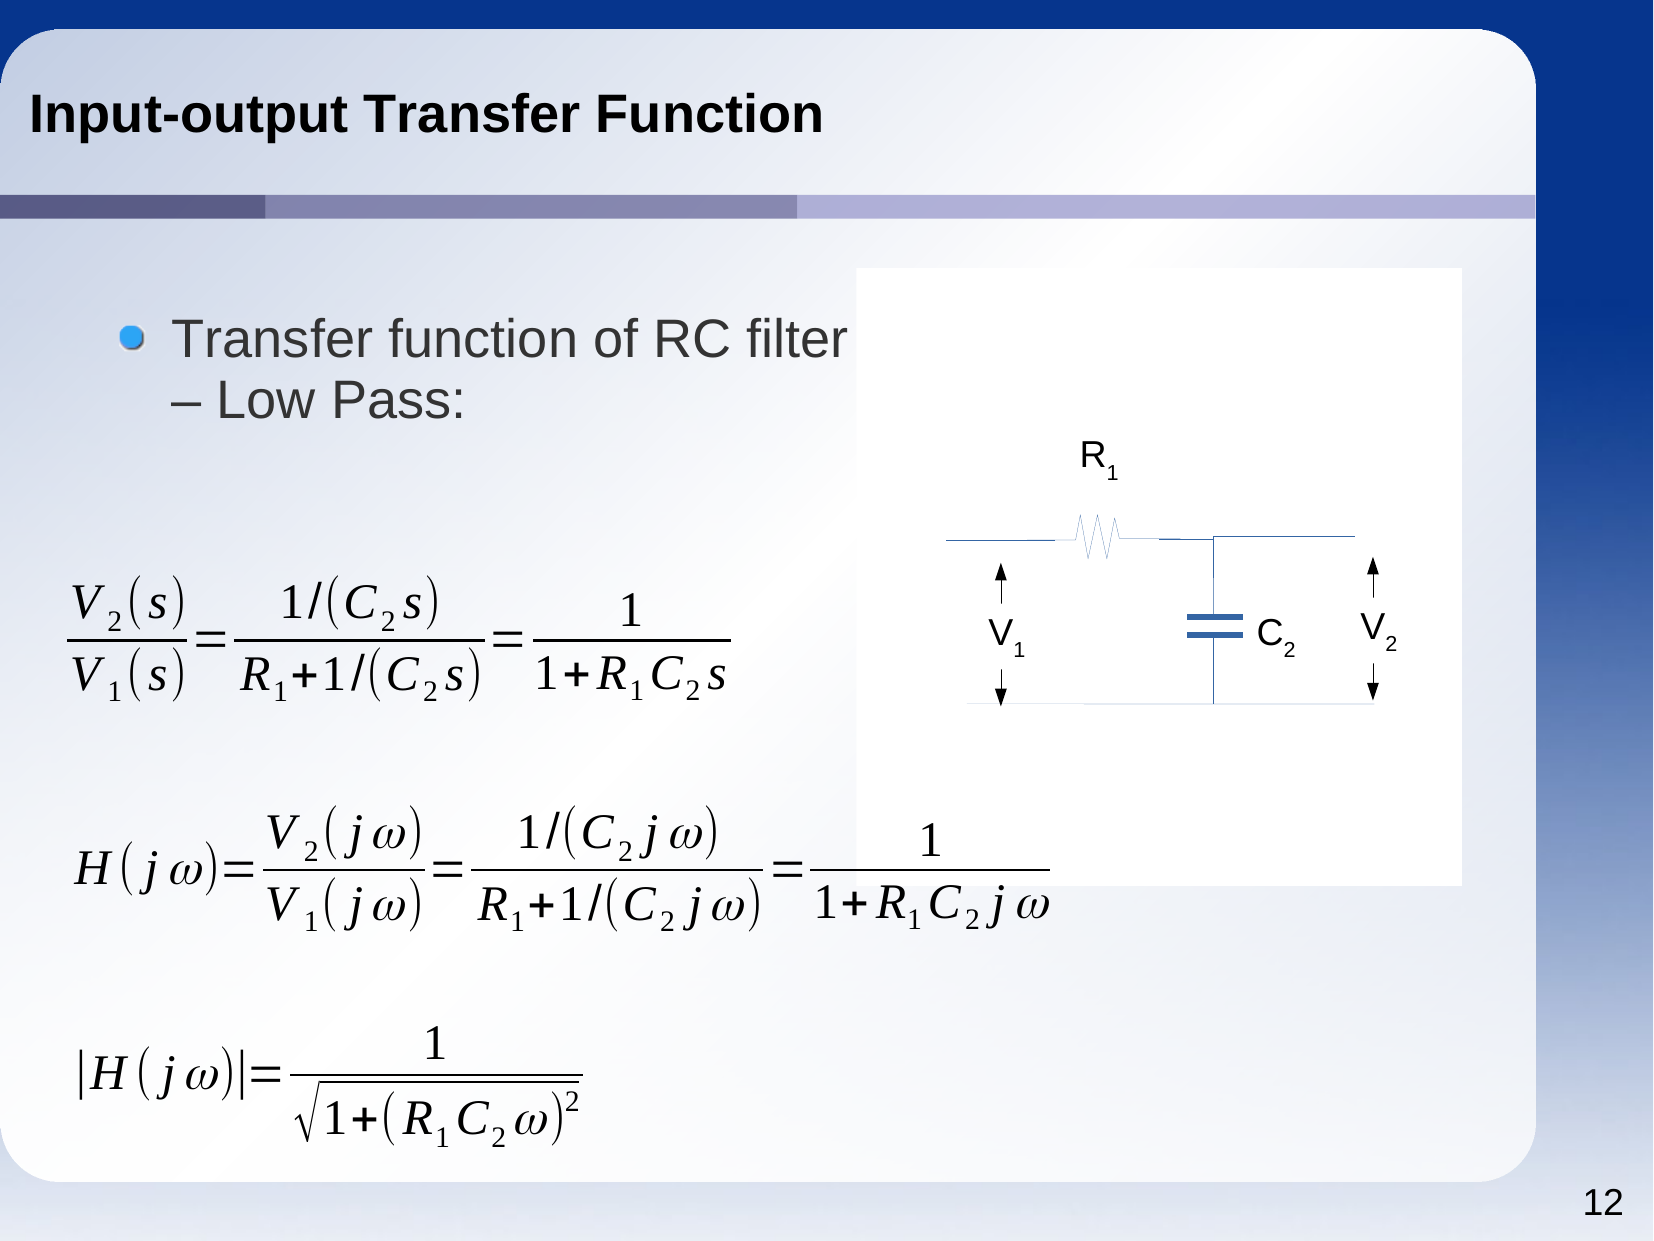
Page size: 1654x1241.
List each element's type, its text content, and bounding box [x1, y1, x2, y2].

list Transfer function of RC filter – Low Pass: [29, 236, 886, 1152]
title Input-output Transfer Function [29, 49, 1506, 178]
picture [0, 0, 1654, 1241]
chart [59, 573, 740, 709]
chart [64, 268, 1462, 939]
chart [64, 1015, 591, 1154]
